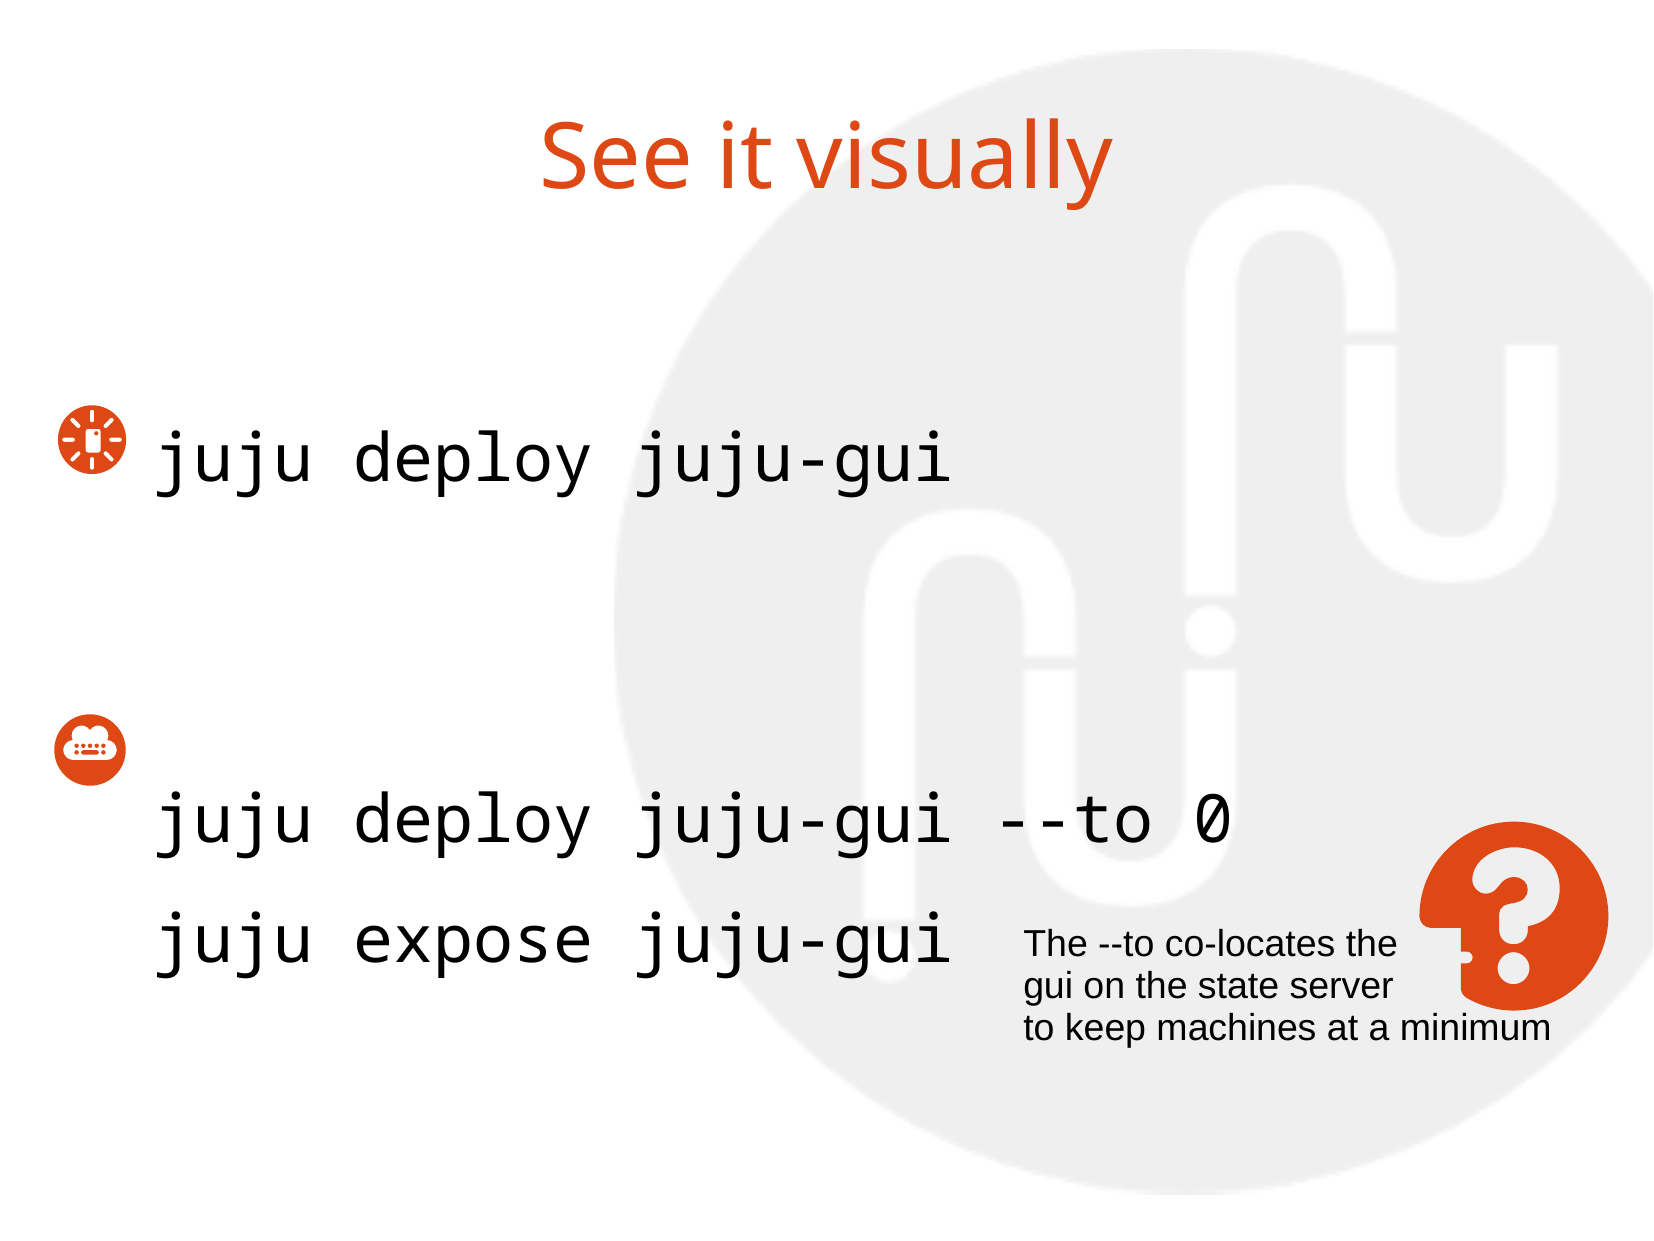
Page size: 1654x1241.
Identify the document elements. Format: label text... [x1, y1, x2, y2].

list juju deploy juju-gui juju deploy juju-gui --to 0 juju expose juju-gui [82, 290, 1571, 1010]
title See it visually [82, 49, 1571, 257]
text_box The --to co-locates the gui on the state server to keep machines at a minimum [1008, 915, 1567, 1056]
picture [49, 396, 135, 483]
picture [45, 705, 136, 796]
picture [614, 49, 1654, 1195]
